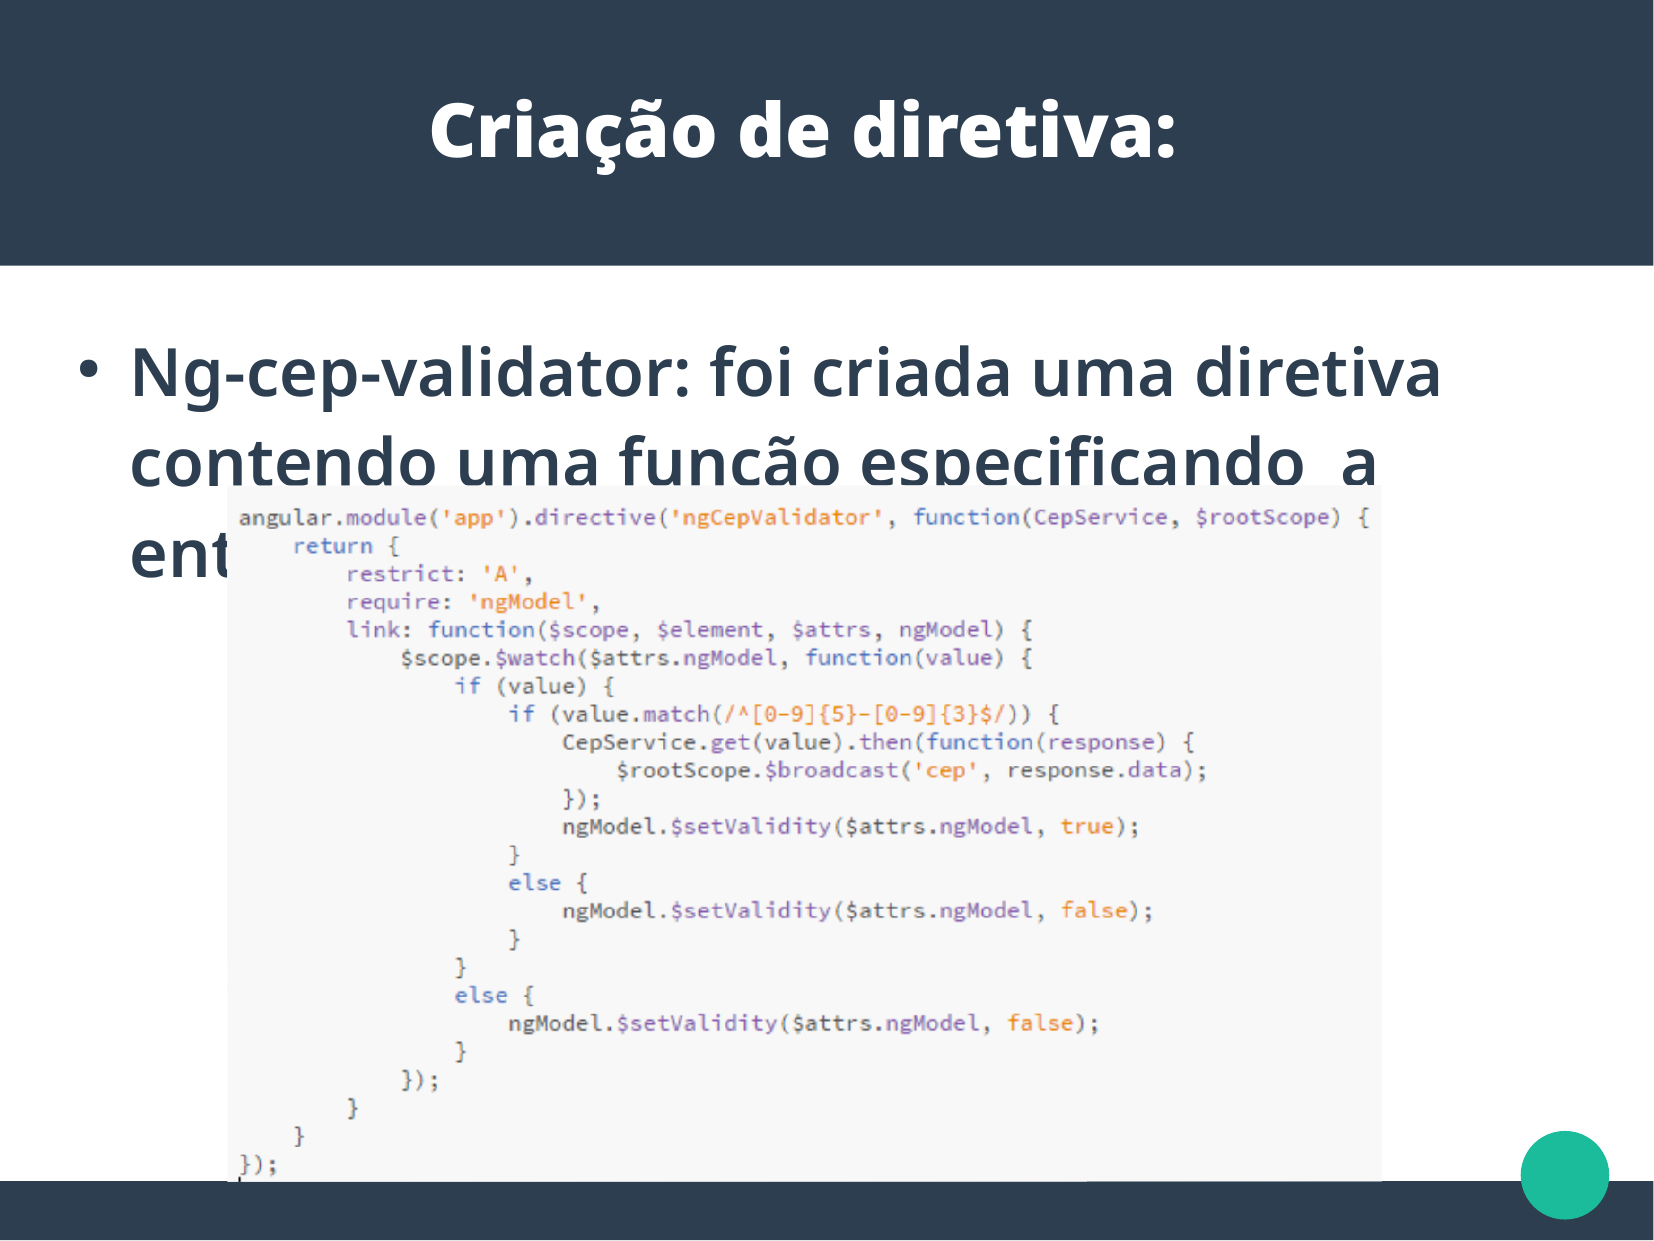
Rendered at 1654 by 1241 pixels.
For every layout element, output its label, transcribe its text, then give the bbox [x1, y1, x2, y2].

title Criação de diretiva: [59, 49, 1595, 207]
list Ng-cep-validator: foi criada uma diretiva contendo uma função especificando a entrada de valores. [59, 324, 1595, 1152]
picture [226, 484, 1382, 1182]
